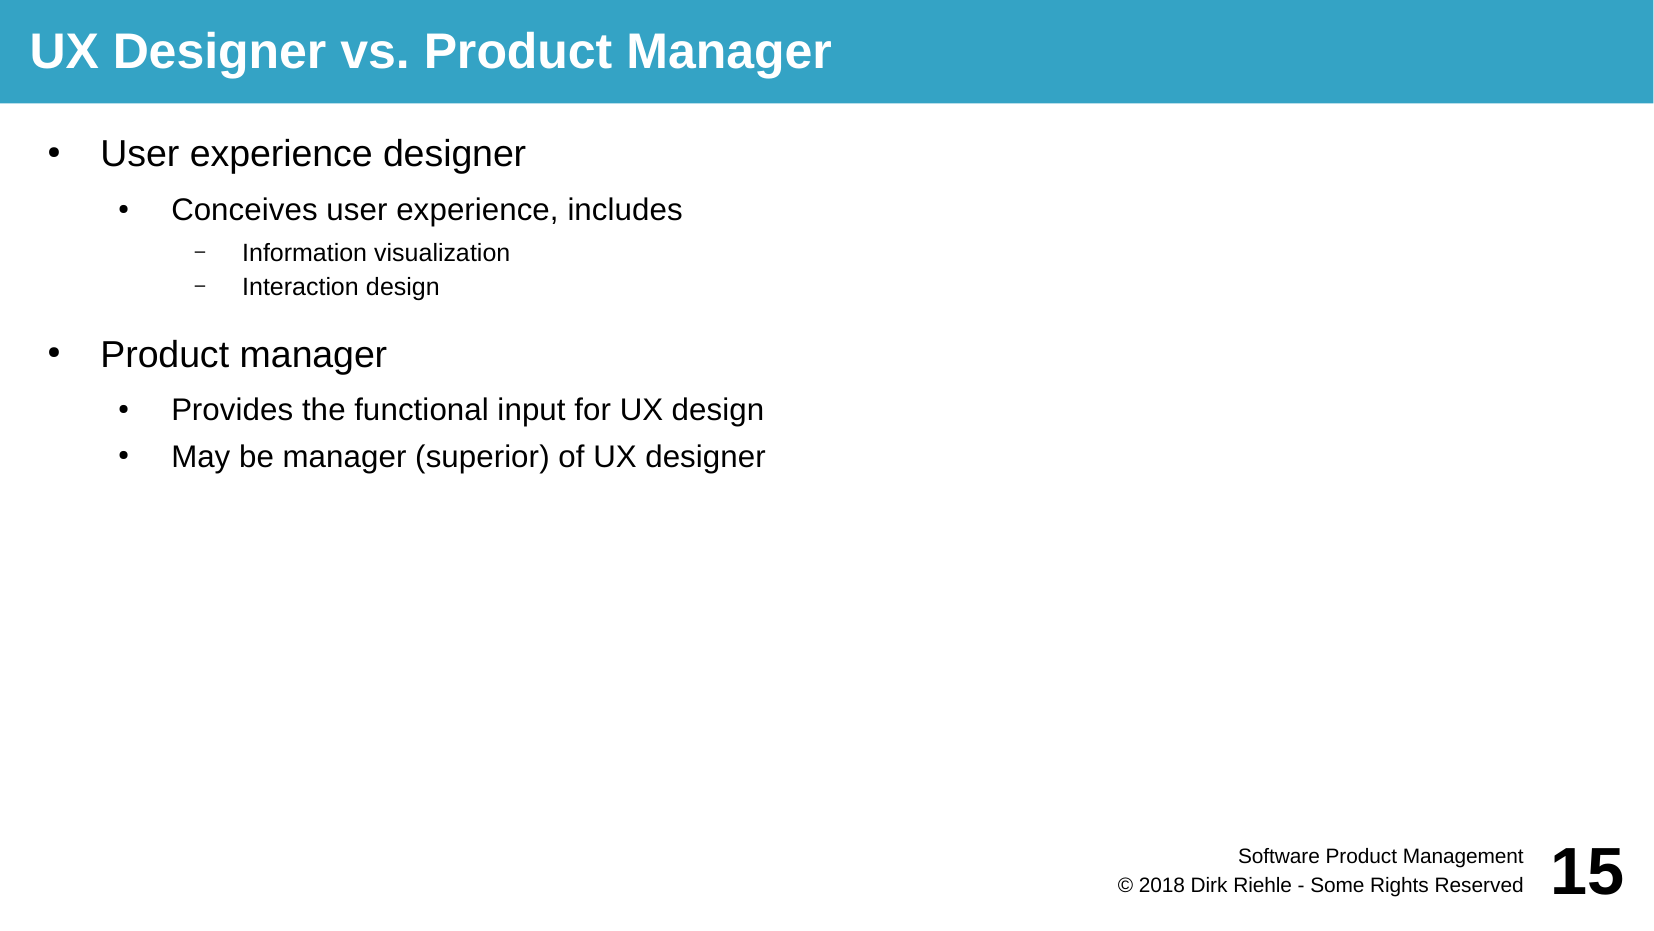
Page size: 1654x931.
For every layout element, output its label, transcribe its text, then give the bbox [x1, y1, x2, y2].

list User experience designer Conceives user experience, includes Information visualization Interaction design Product manager Provides the functional input for UX design May be manager (superior) of UX designer [29, 132, 1625, 813]
title UX Designer vs. Product Manager [0, 0, 1654, 104]
